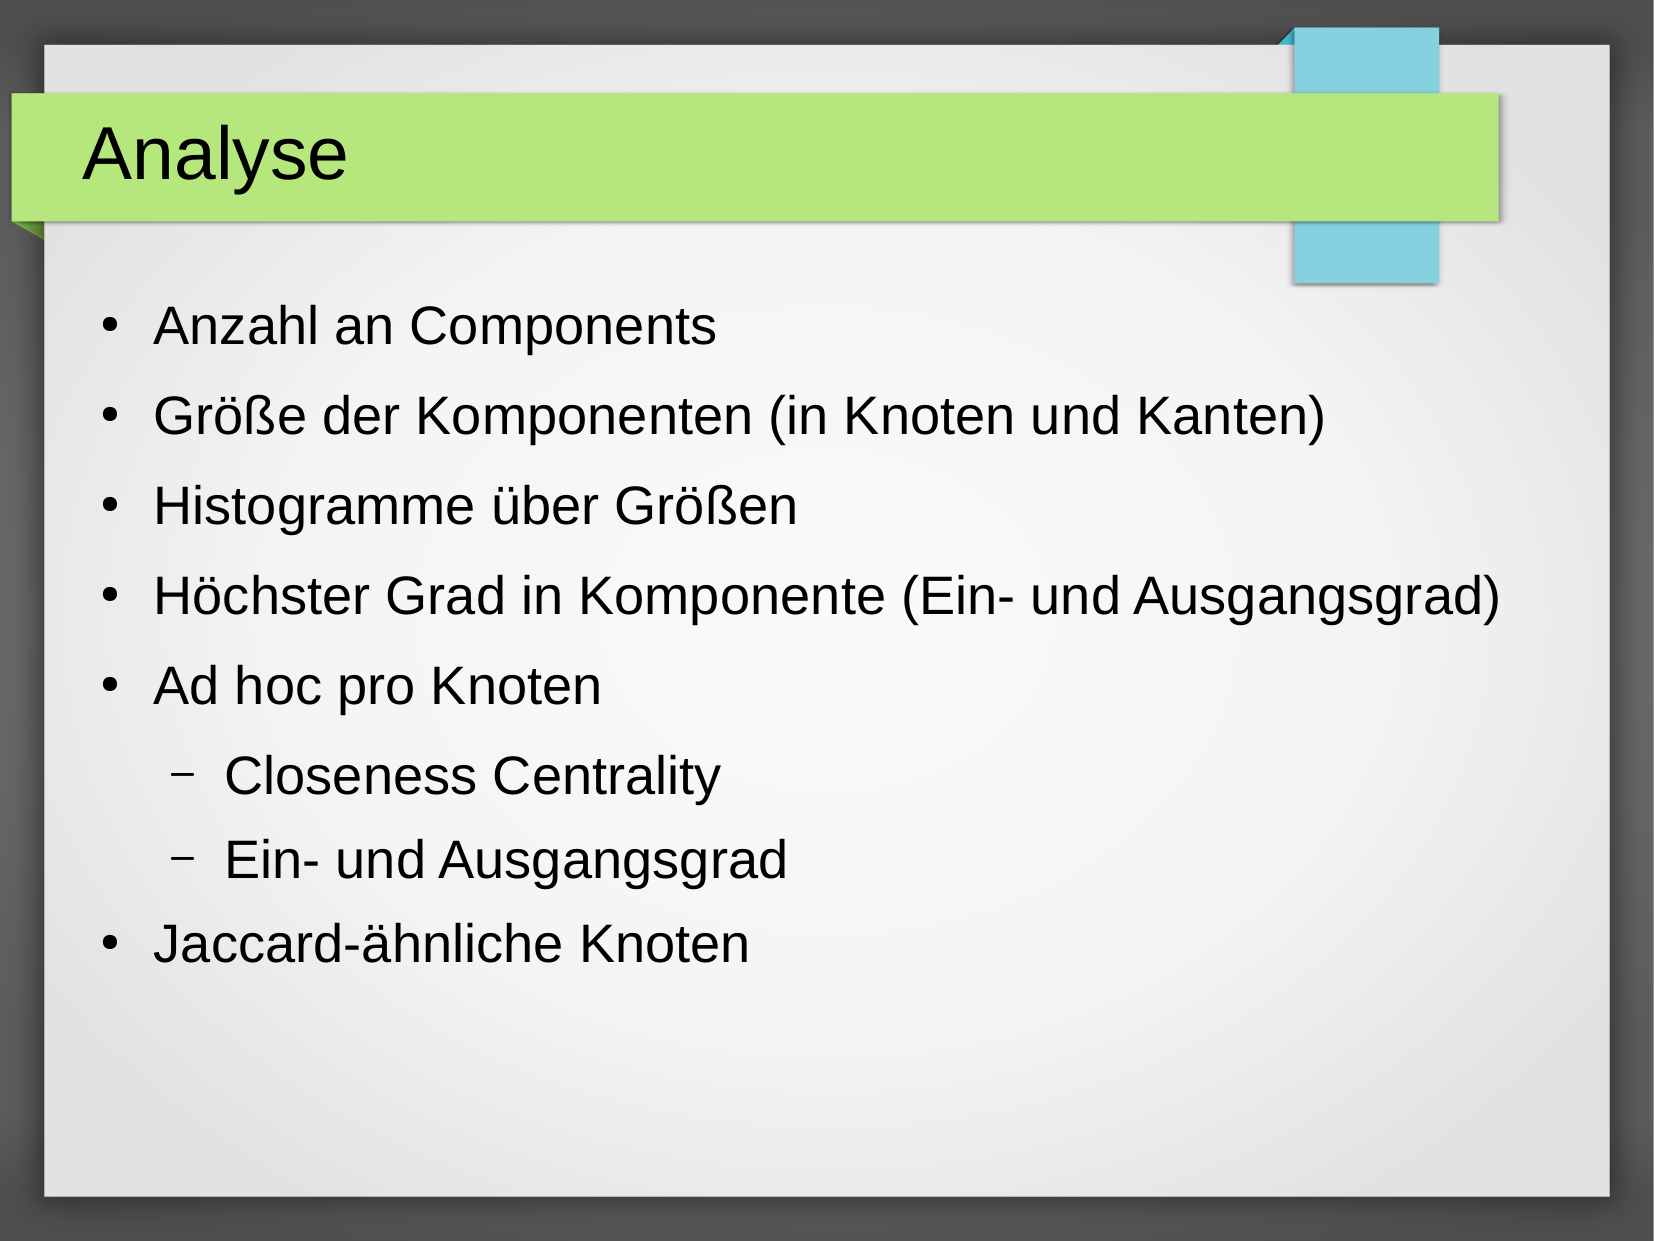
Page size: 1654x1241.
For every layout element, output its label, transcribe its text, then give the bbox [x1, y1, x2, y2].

title Analyse [82, 94, 1264, 213]
picture [0, 0, 1654, 1241]
list Anzahl an Components Größe der Komponenten (in Knoten und Kanten) Histogramme über Größen Höchster Grad in Komponente (Ein- und Ausgangsgrad) Ad hoc pro Knoten Closeness Centrality Ein- und Ausgangsgrad Jaccard-ähnliche Knoten [82, 295, 1571, 1015]
